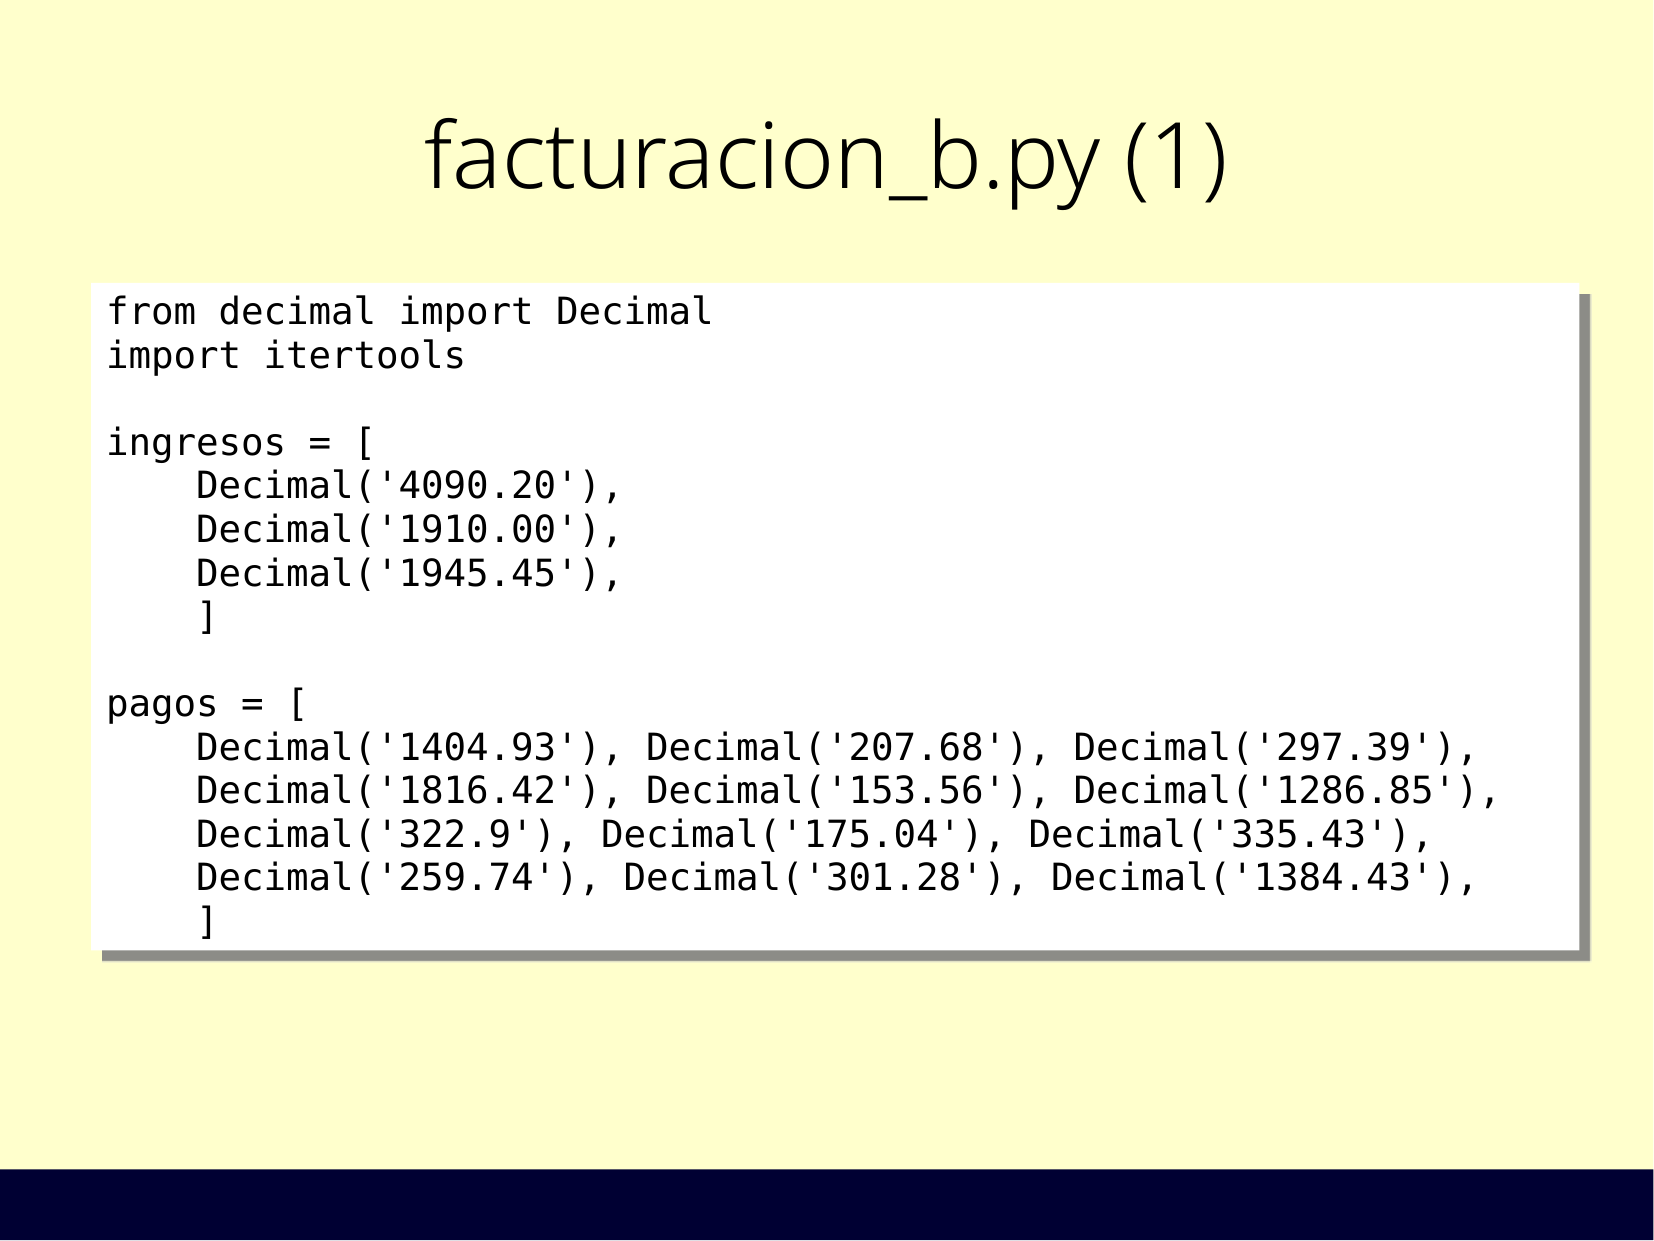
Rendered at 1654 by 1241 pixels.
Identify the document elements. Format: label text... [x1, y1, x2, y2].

title facturacion_b.py (1) [82, 49, 1571, 257]
text_box from decimal import Decimal import itertools ingresos = [ Decimal('4090.20'), Decimal('1910.00'), Decimal('1945.45'), ] pagos = [ Decimal('1404.93'), Decimal('207.68'), Decimal('297.39'), Decimal('1816.42'), Decimal('153.56'), Decimal('1286.85'), Decimal('322.9'), Decimal('175.04'), Decimal('335.43'), Decimal('259.74'), Decimal('301.28'), Decimal('1384.43'), ] [91, 282, 1580, 951]
